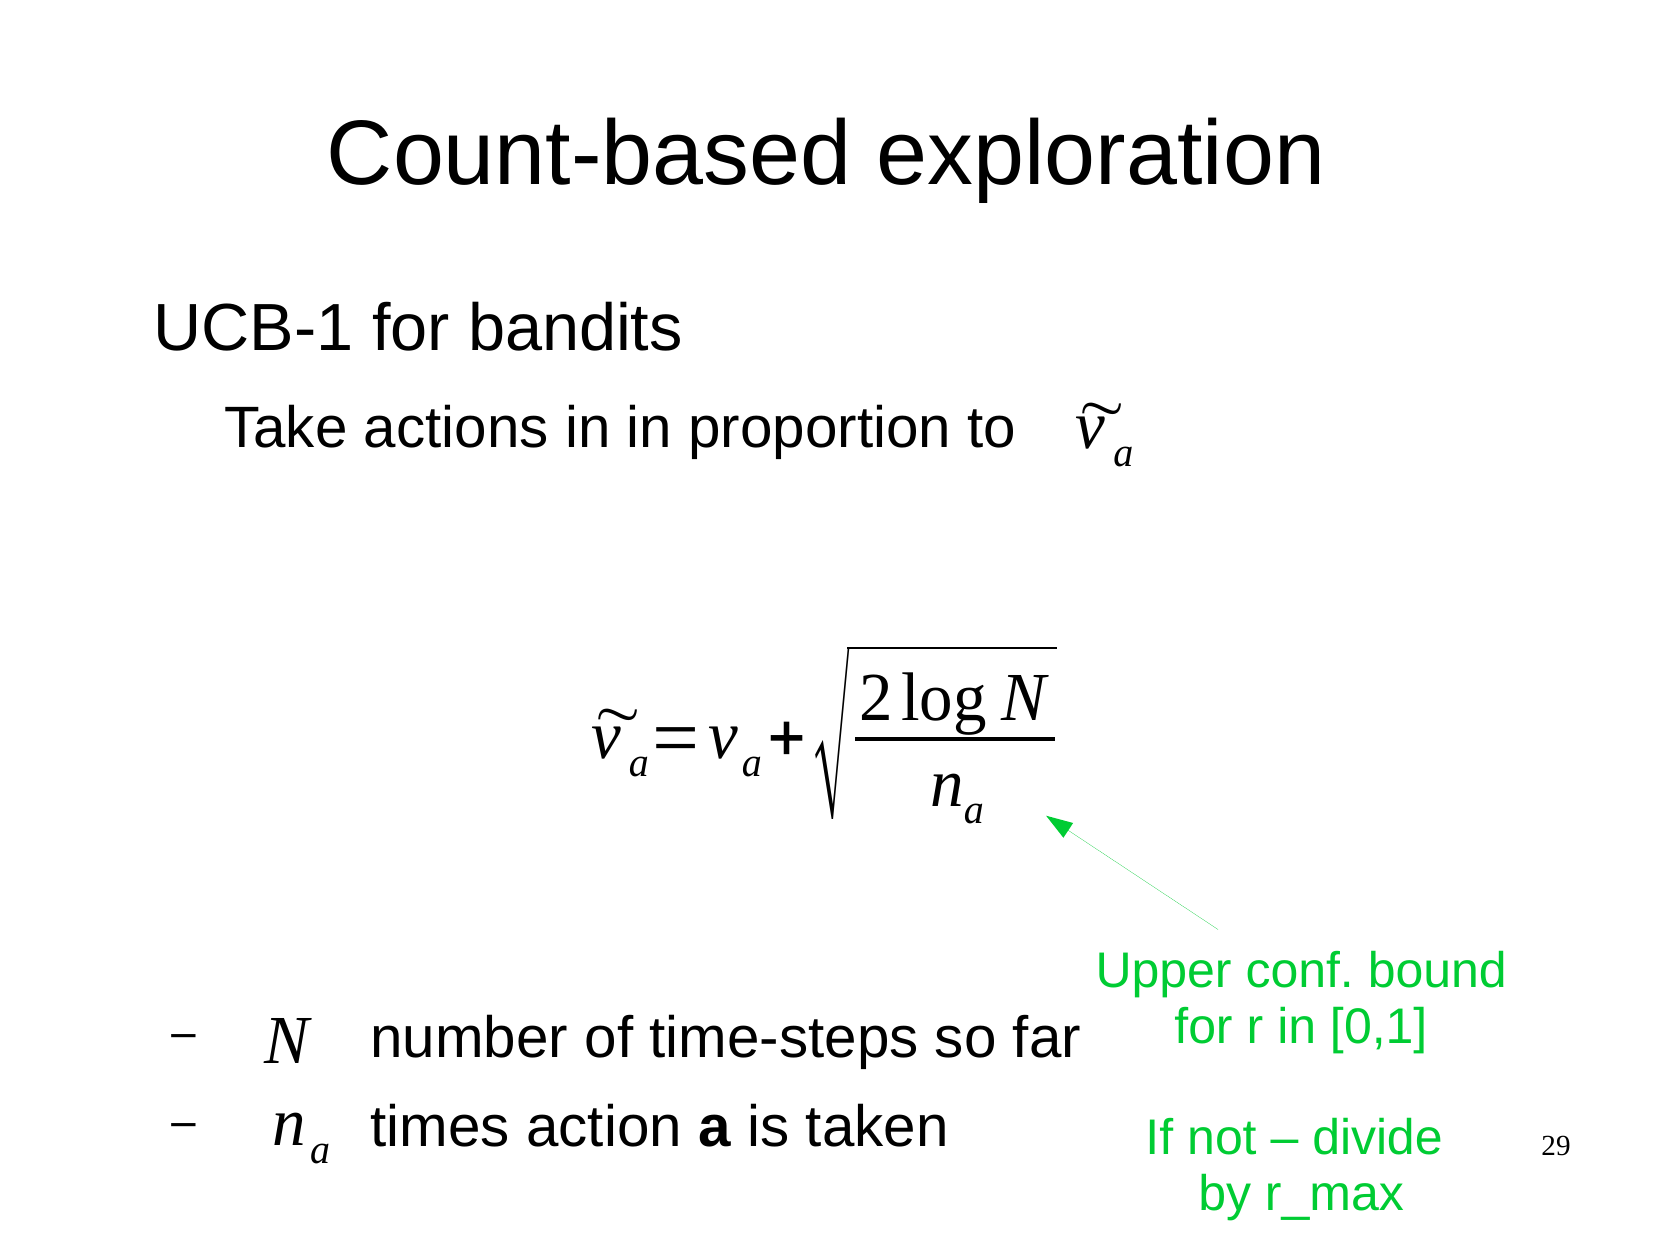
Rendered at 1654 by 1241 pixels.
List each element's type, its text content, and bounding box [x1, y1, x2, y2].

text_box Upper conf. bound for r in [0,1] If not – divide by r_max [1080, 934, 1522, 1232]
list UCB-1 for bandits Take actions in in proportion to number of time-steps so far times action a is taken [82, 290, 1571, 1241]
chart [1058, 388, 1149, 477]
chart [574, 642, 1076, 833]
chart [243, 1002, 332, 1081]
title Count-based exploration [82, 49, 1571, 257]
chart [255, 1085, 345, 1174]
